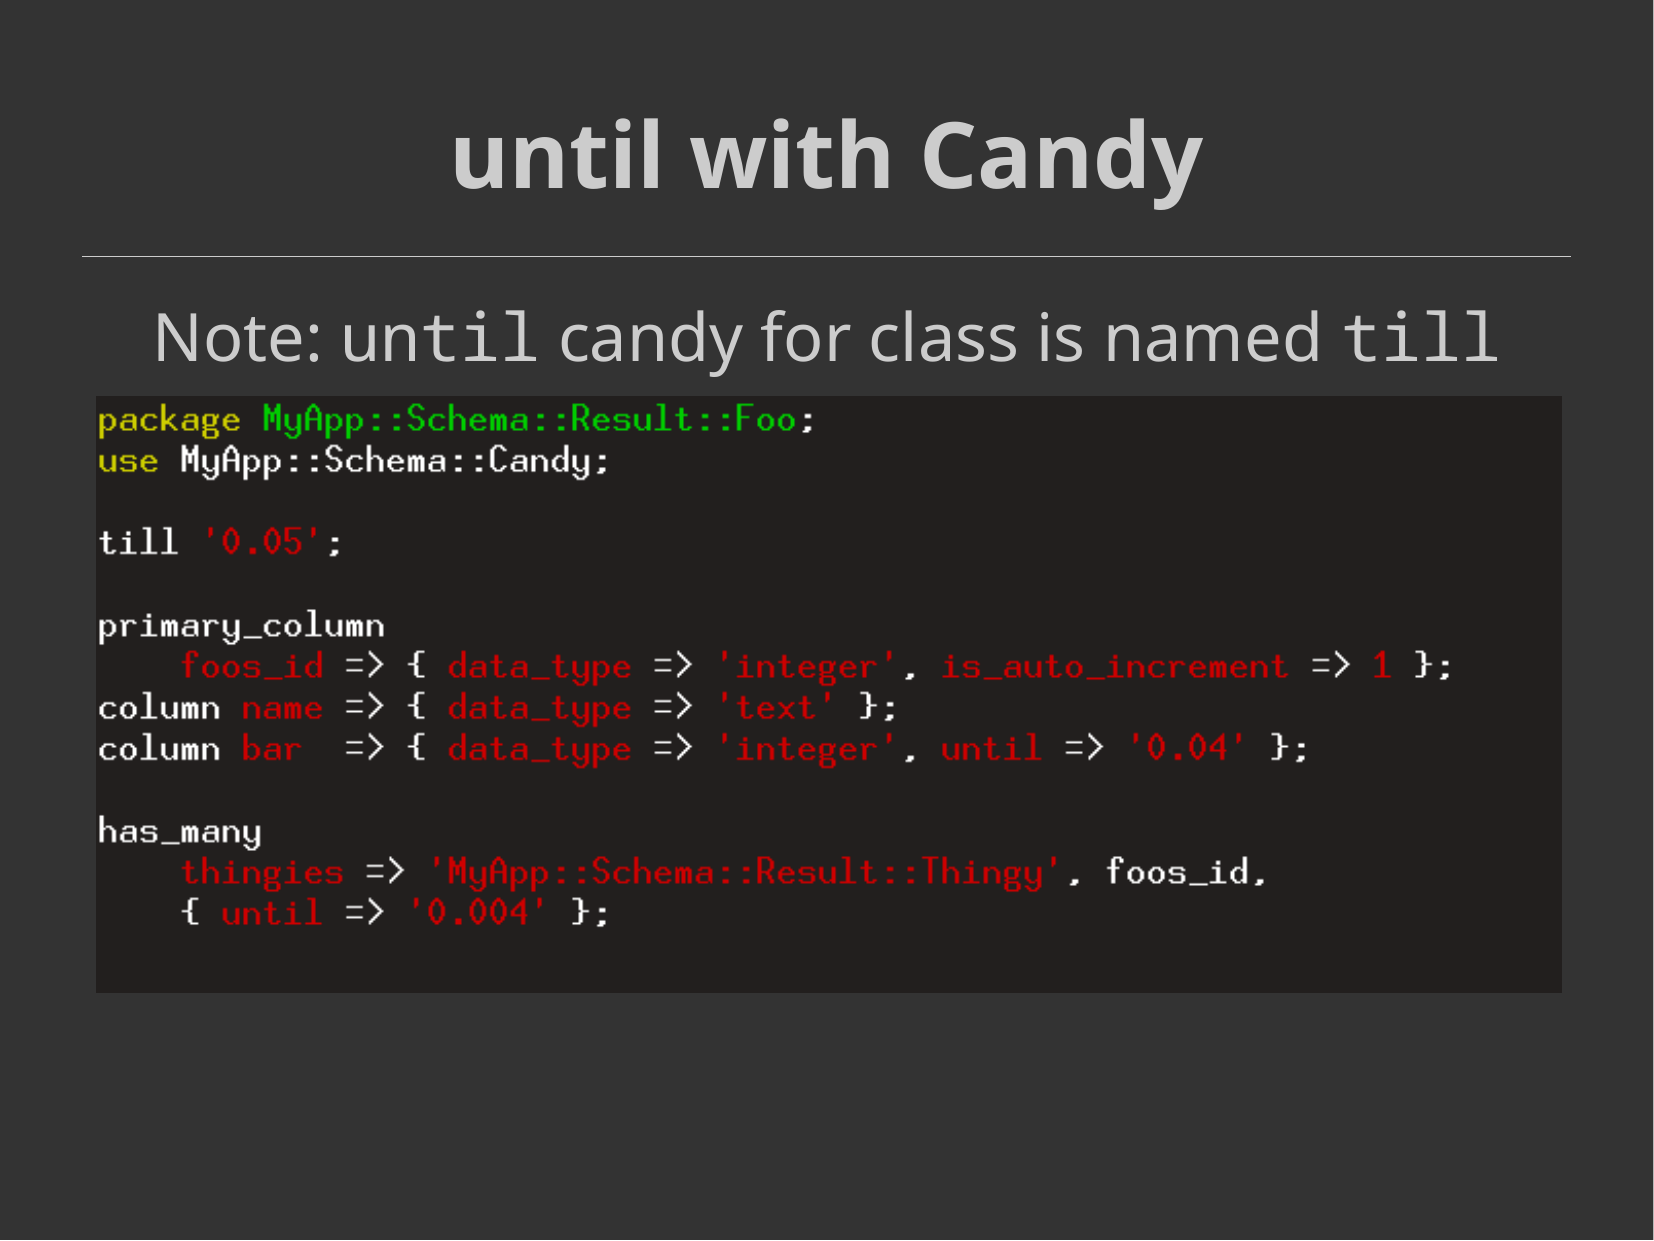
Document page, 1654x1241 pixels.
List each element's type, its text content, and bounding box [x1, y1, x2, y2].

list Note: until candy for class is named till [82, 290, 1571, 1010]
title until with Candy [82, 49, 1571, 257]
picture [96, 396, 1562, 993]
